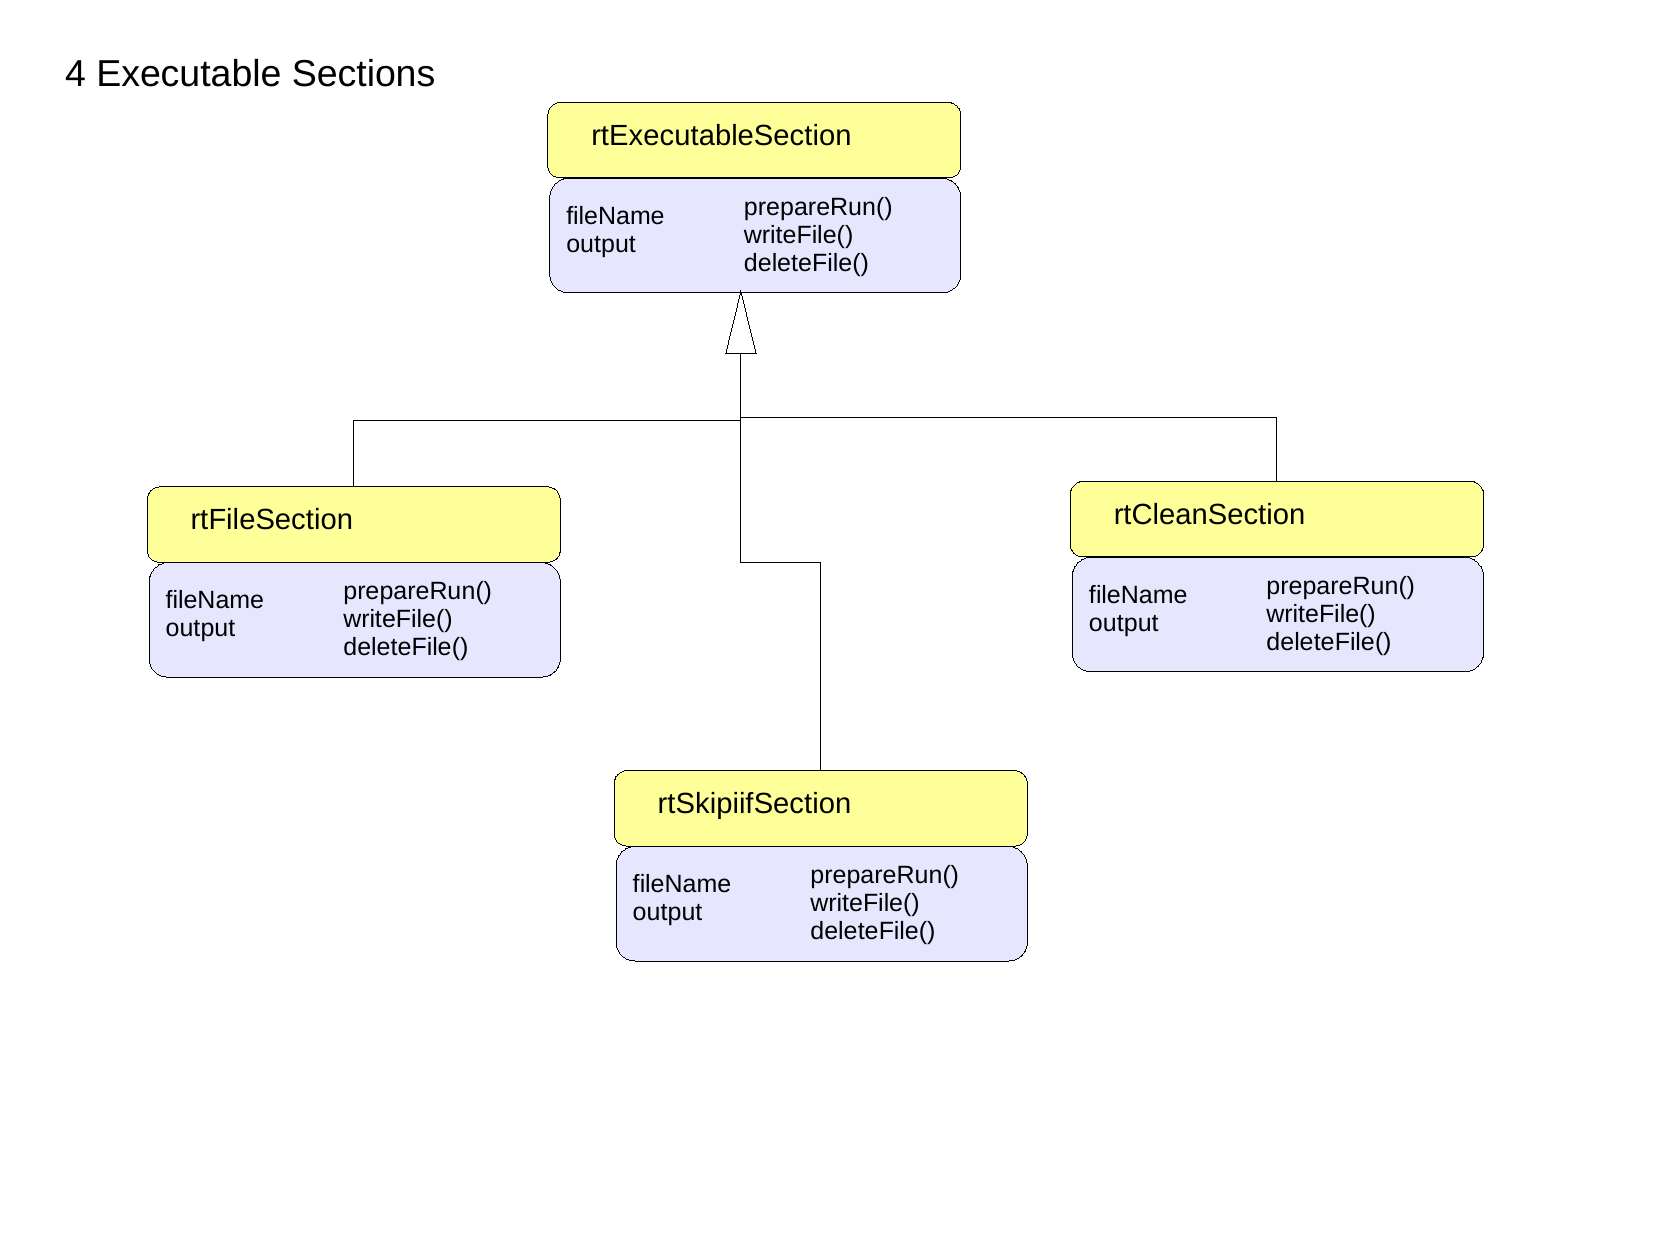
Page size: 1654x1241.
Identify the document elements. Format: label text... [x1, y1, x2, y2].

text_box [547, 102, 961, 293]
text_box fileName output [150, 578, 280, 650]
text_box prepareRun() writeFile() deleteFile() [729, 185, 946, 297]
text_box fileName output [617, 862, 747, 934]
text_box prepareRun() writeFile() deleteFile() [1251, 564, 1469, 676]
text_box [147, 486, 561, 678]
text_box rtExecutableSection [576, 111, 867, 159]
text_box fileName output [1074, 573, 1204, 644]
text_box [614, 770, 1028, 962]
text_box prepareRun() writeFile() deleteFile() [795, 853, 1013, 965]
text_box rtFileSection [175, 495, 369, 544]
text_box rtCleanSection [1099, 490, 1321, 538]
text_box [1070, 481, 1484, 672]
text_box rtSkipiifSection [642, 779, 867, 828]
text_box 4 Executable Sections [50, 44, 451, 102]
text_box prepareRun() writeFile() deleteFile() [328, 569, 546, 681]
text_box fileName output [551, 194, 681, 265]
